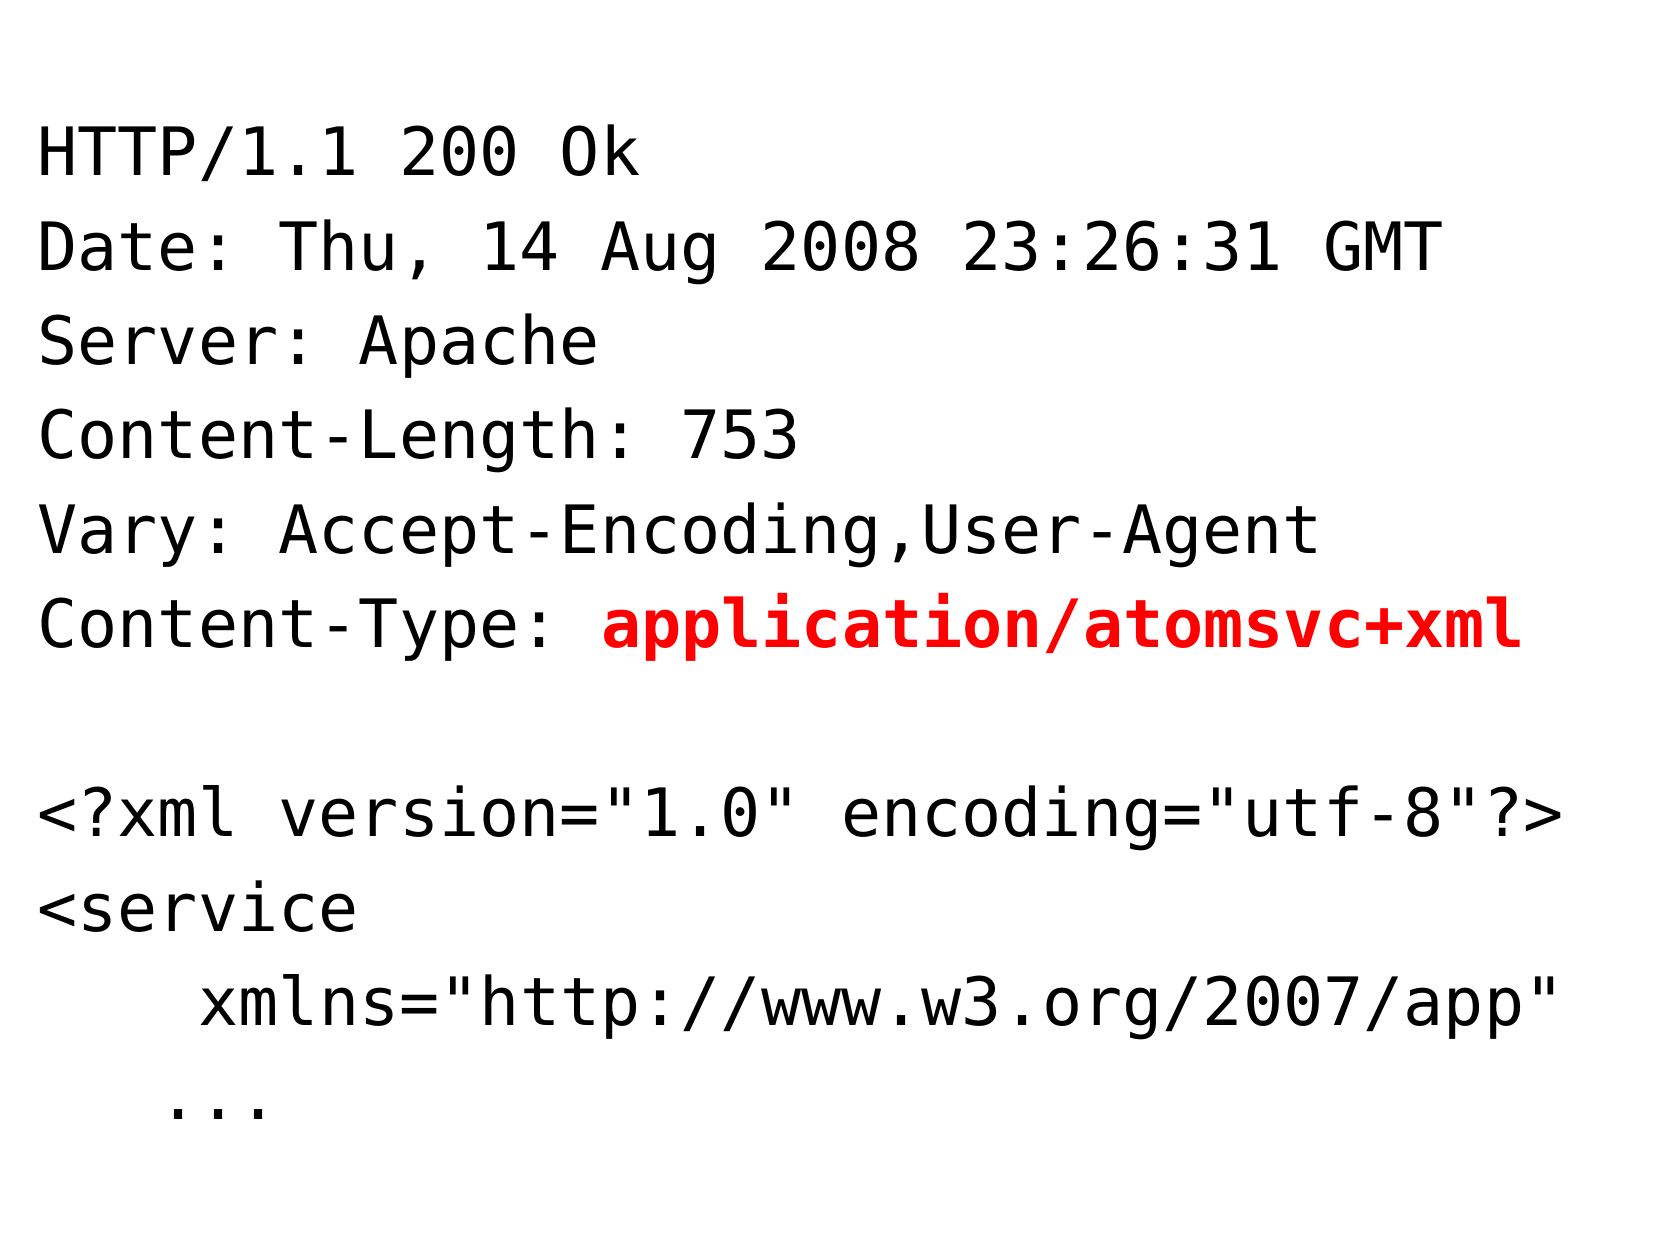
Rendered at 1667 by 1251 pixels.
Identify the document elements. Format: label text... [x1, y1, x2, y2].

subtitle HTTP/1.1 200 Ok Date: Thu, 14 Aug 2008 23:26:31 GMT Server: Apache Content-Length: 753 Vary: Accept-Encoding,User-Agent Content-Type: application/atomsvc+xml <?xml version="1.0" encoding="utf-8"?> <service xmlns="http://www.w3.org/2007/app" ... [37, 113, 1651, 1136]
